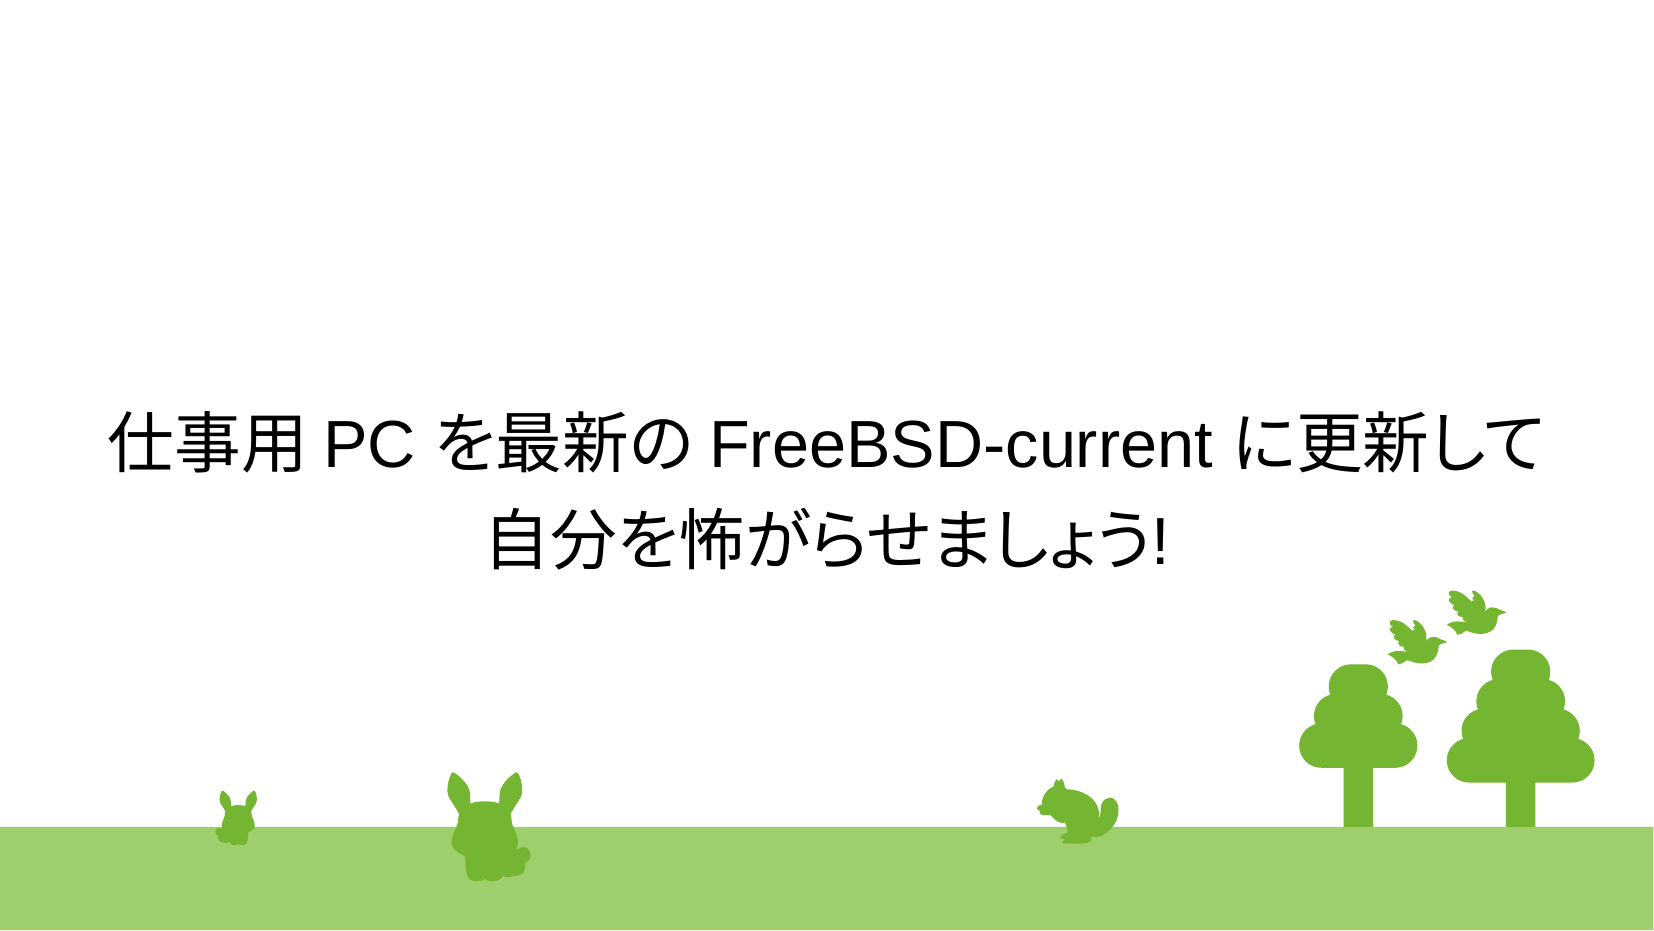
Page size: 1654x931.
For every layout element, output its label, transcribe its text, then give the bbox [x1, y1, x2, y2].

subtitle 仕事用 PC を最新の FreeBSD-current に更新して自分を怖がらせましょう! [88, 206, 1565, 768]
